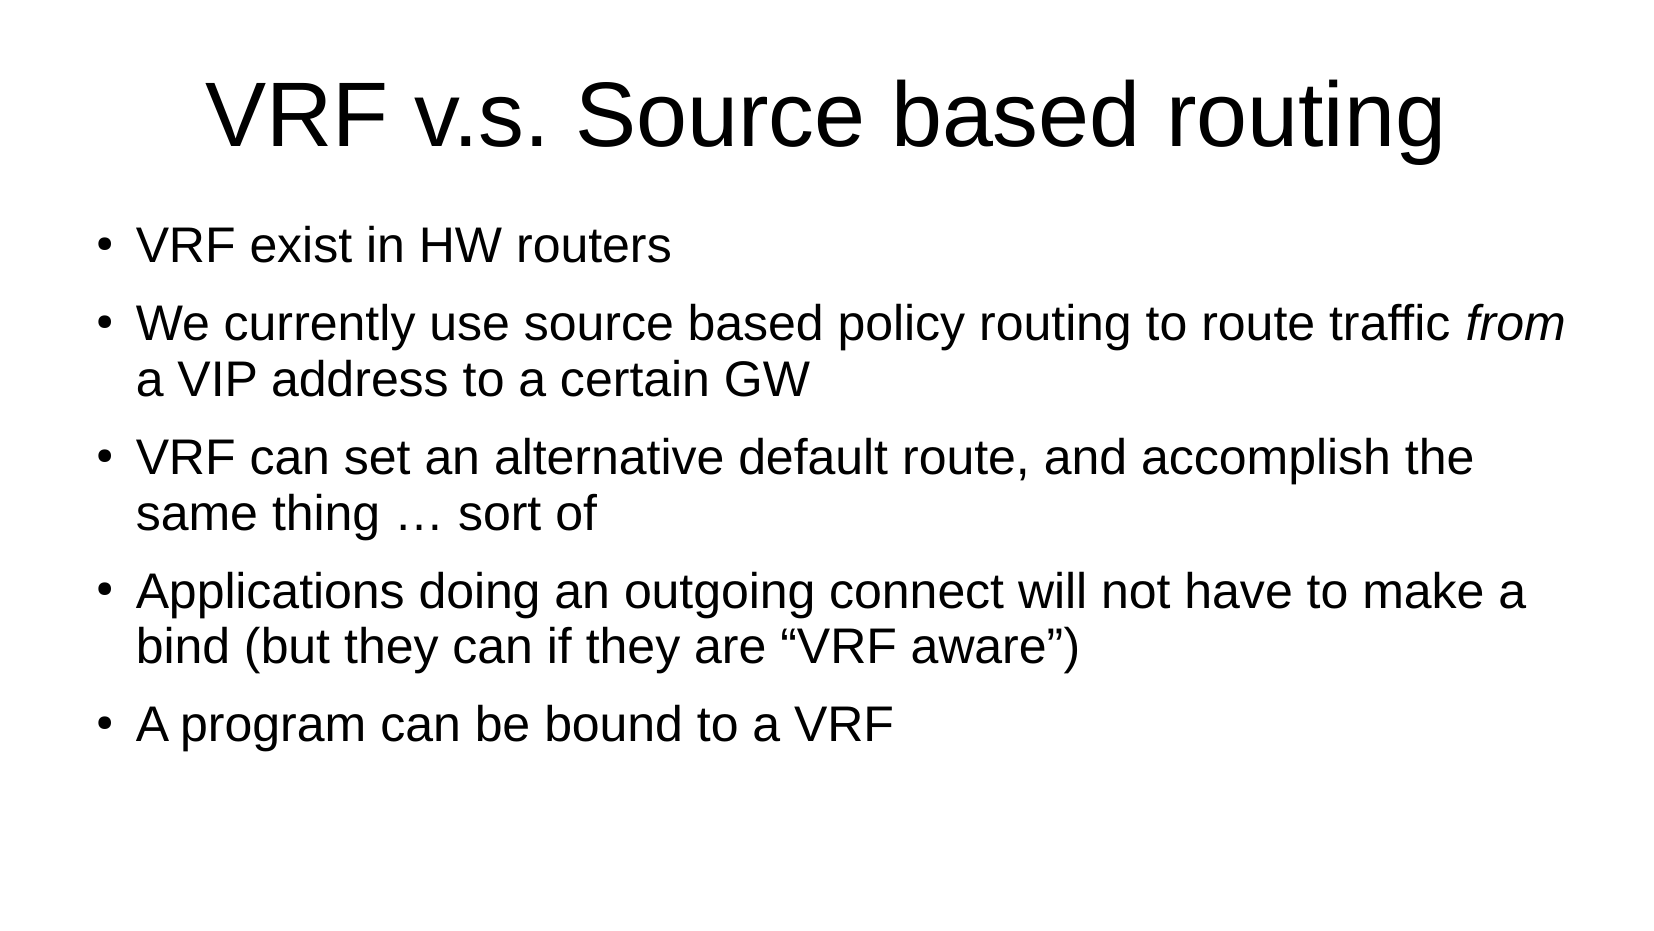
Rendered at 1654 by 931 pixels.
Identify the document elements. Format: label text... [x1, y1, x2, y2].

list VRF exist in HW routers We currently use source based policy routing to route traffic from a VIP address to a certain GW VRF can set an alternative default route, and accomplish the same thing … sort of Applications doing an outgoing connect will not have to make a bind (but they can if they are “VRF aware”) A program can be bound to a VRF [82, 217, 1571, 758]
title VRF v.s. Source based routing [82, 37, 1571, 193]
